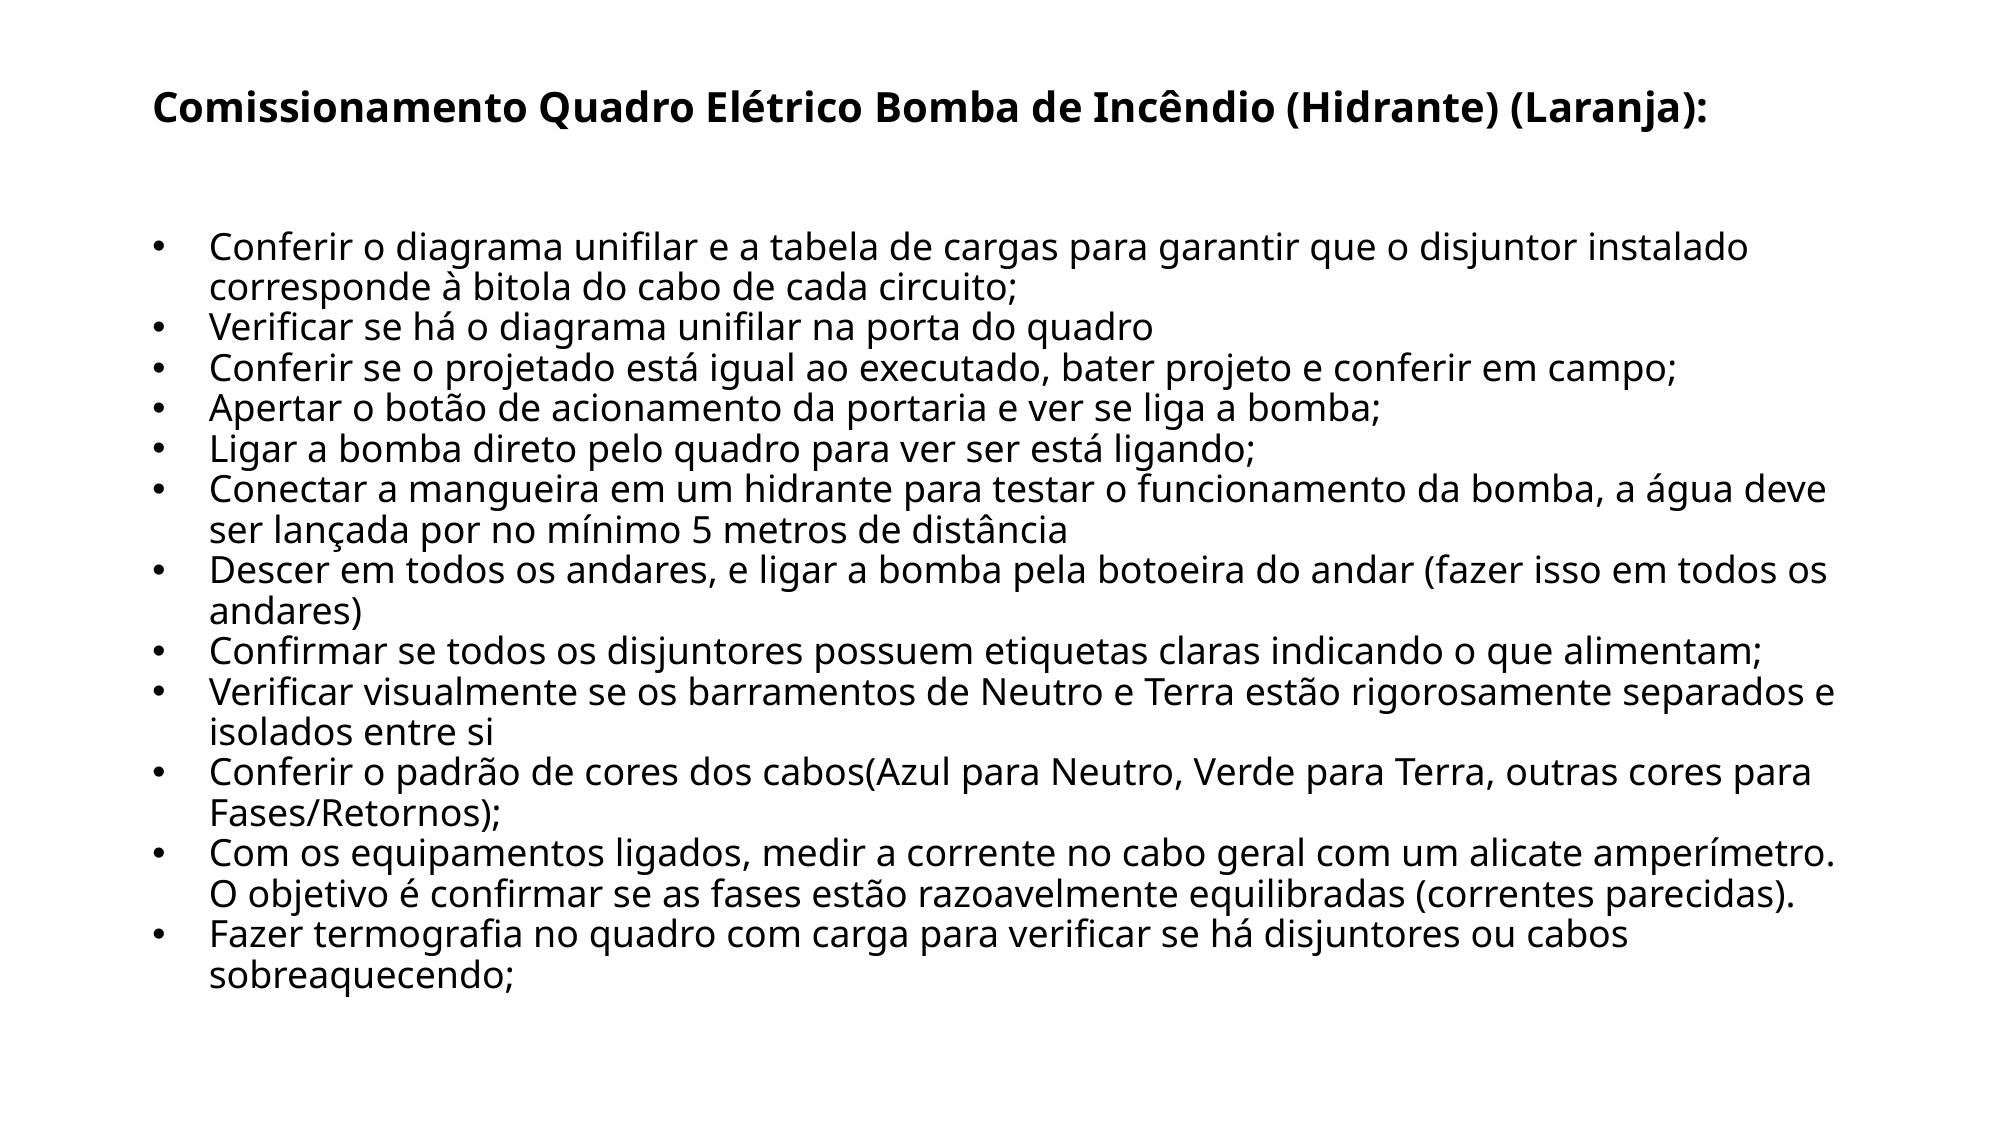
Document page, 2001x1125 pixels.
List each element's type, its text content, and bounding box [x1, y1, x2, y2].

text_box Conferir o diagrama unifilar e a tabela de cargas para garantir que o disjuntor instalado corresponde à bitola do cabo de cada circuito; Verificar se há o diagrama unifilar na porta do quadro Conferir se o projetado está igual ao executado, bater projeto e conferir em campo; Apertar o botão de acionamento da portaria e ver se liga a bomba; Ligar a bomba direto pelo quadro para ver ser está ligando; Conectar a mangueira em um hidrante para testar o funcionamento da bomba, a água deve ser lançada por no mínimo 5 metros de distância Descer em todos os andares, e ligar a bomba pela botoeira do andar (fazer isso em todos os andares) Confirmar se todos os disjuntores possuem etiquetas claras indicando o que alimentam; Verificar visualmente se os barramentos de Neutro e Terra estão rigorosamente separados e isolados entre si Conferir o padrão de cores dos cabos(Azul para Neutro, Verde para Terra, outras cores para Fases/Retornos); Com os equipamentos ligados, medir a corrente no cabo geral com um alicate amperímetro. O objetivo é confirmar se as fases estão razoavelmente equilibradas (correntes parecidas). Fazer termografia no quadro com carga para verificar se há disjuntores ou cabos sobreaquecendo; [137, 158, 1863, 1065]
title Comissionamento Quadro Elétrico Bomba de Incêndio (Hidrante) (Laranja): [137, 60, 1863, 158]
